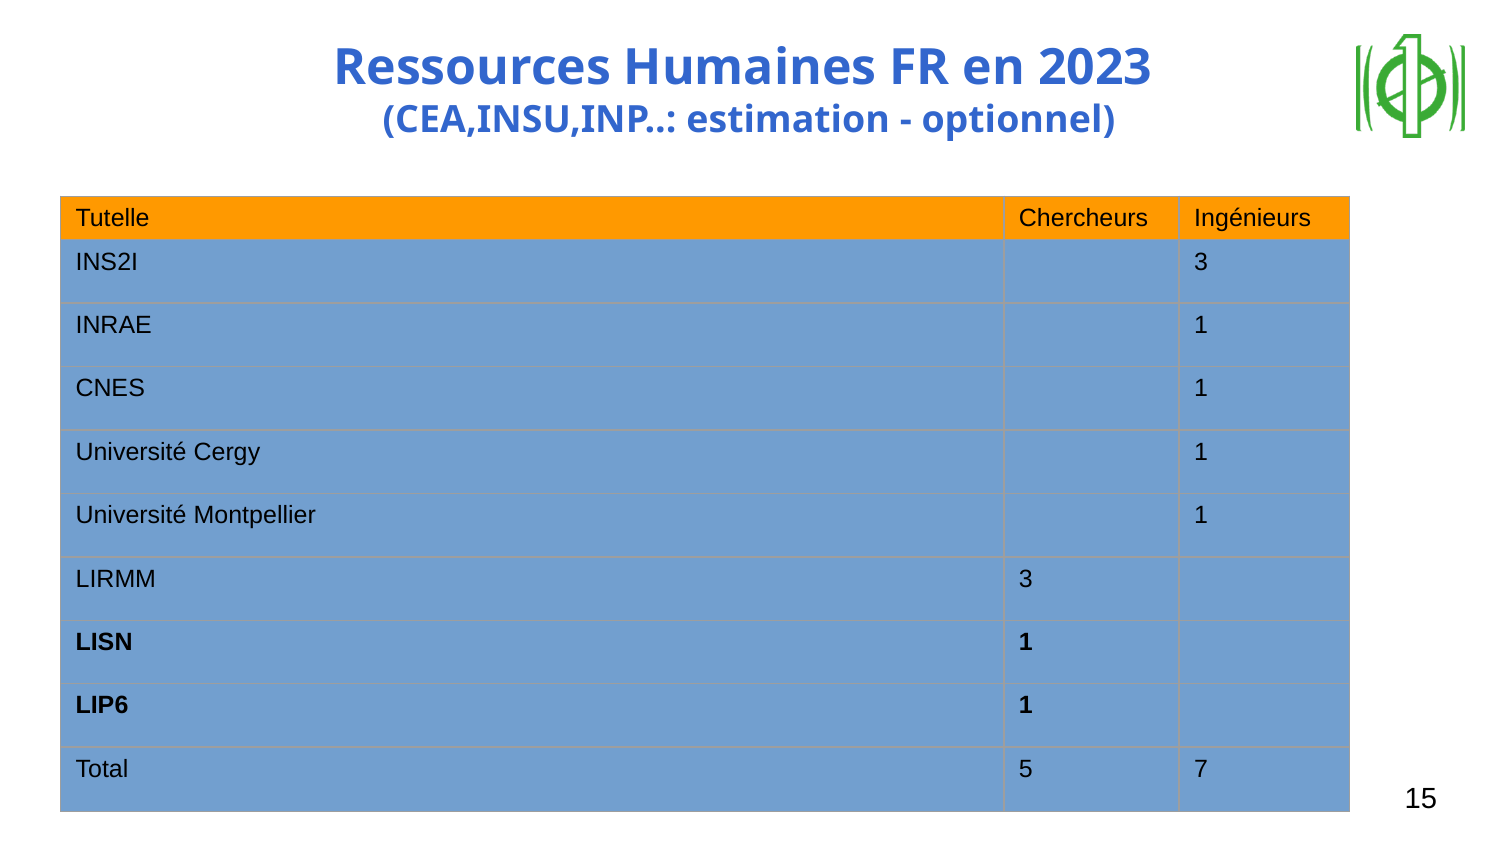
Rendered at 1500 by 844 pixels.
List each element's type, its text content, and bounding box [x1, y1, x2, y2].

table_cell LIP6 [61, 684, 1003, 746]
table_cell 1 [1180, 367, 1349, 429]
table_cell [1005, 431, 1178, 493]
table_cell [1005, 304, 1178, 366]
table_header Tutelle [61, 197, 1003, 239]
table_cell LIRMM [61, 558, 1003, 620]
table_cell 1 [1180, 304, 1349, 366]
table_cell 1 [1180, 431, 1349, 493]
table_cell 1 [1005, 684, 1178, 746]
picture [1356, 34, 1465, 138]
table_cell Université Montpellier [61, 494, 1003, 556]
table_cell INRAE [61, 304, 1003, 366]
table_cell 3 [1005, 558, 1178, 620]
table_cell [1180, 621, 1349, 683]
table_cell [1180, 684, 1349, 746]
table_cell [1180, 558, 1349, 620]
table_cell Université Cergy [61, 431, 1003, 493]
table_header Chercheurs [1005, 197, 1178, 239]
table_cell LISN [61, 621, 1003, 683]
table_cell [1005, 367, 1178, 429]
table_cell CNES [61, 367, 1003, 429]
table_header Ingénieurs [1180, 197, 1349, 239]
table_cell INS2I [61, 240, 1003, 302]
table_cell [1005, 494, 1178, 556]
table_cell 7 [1180, 748, 1349, 811]
table_cell 5 [1005, 748, 1178, 811]
table_cell Total [61, 748, 1003, 811]
table_cell 3 [1180, 240, 1349, 302]
table_cell [1005, 240, 1178, 302]
table_cell 1 [1005, 621, 1178, 683]
text_box Ressources Humaines FR en 2023 (CEA,INSU,INP..: estimation - optionnel) [51, 19, 1448, 179]
table_cell 1 [1180, 494, 1349, 556]
text_box <number> [1389, 764, 1479, 829]
